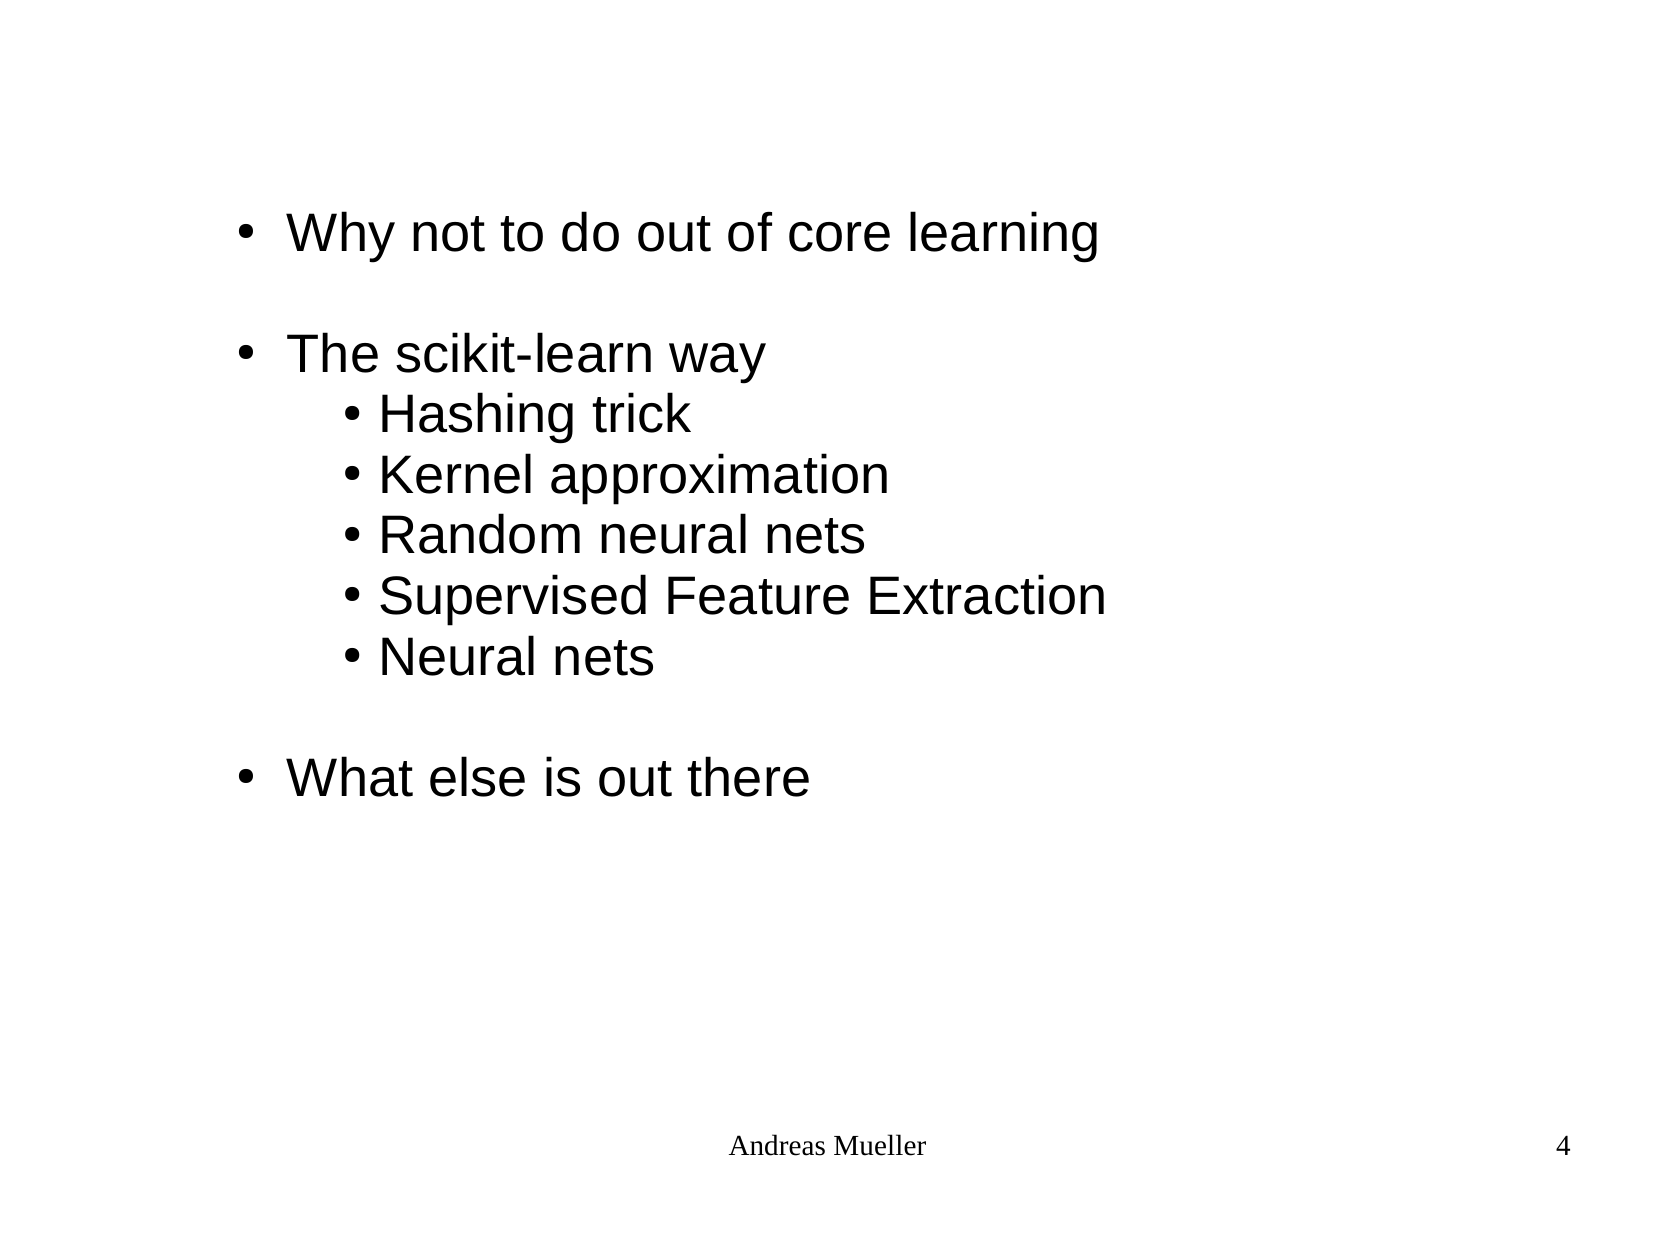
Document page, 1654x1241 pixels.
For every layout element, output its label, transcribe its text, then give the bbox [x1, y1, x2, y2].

text_box Why not to do out of core learning The scikit-learn way Hashing trick Kernel approximation Random neural nets Supervised Feature Extraction Neural nets What else is out there [221, 195, 1456, 946]
